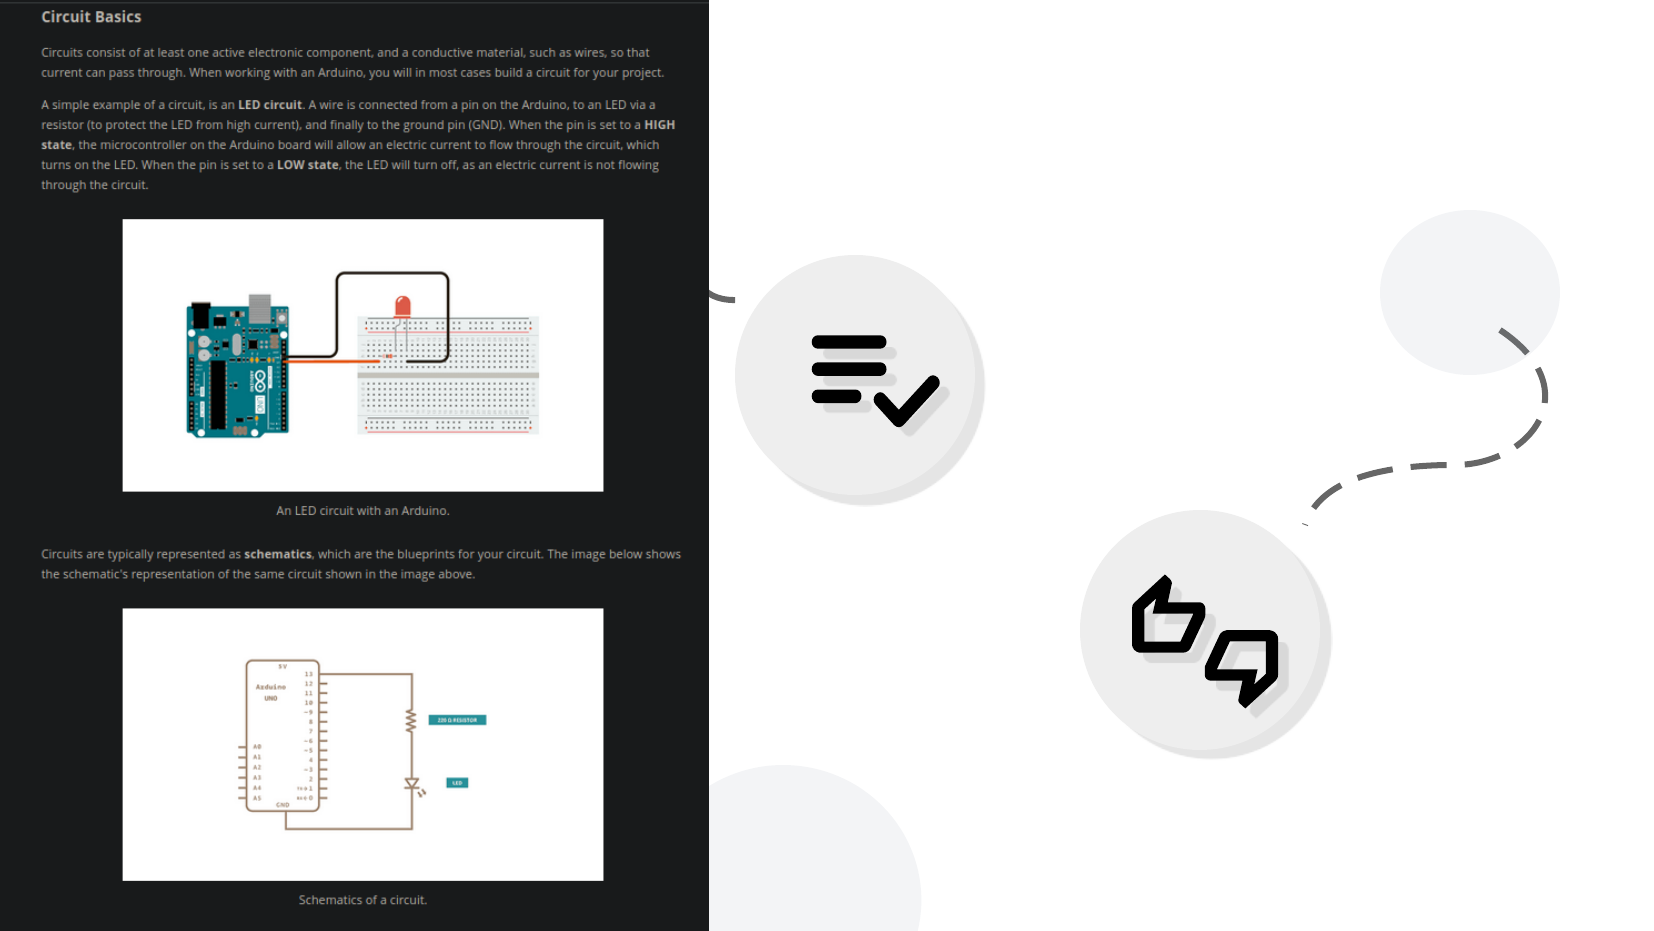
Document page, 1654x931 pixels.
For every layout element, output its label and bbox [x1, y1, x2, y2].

text_box [1204, 630, 1279, 709]
text_box [873, 375, 940, 428]
text_box [1132, 574, 1206, 653]
text_box [811, 335, 887, 349]
text_box [811, 362, 887, 376]
picture [0, 0, 709, 931]
text_box [811, 389, 862, 404]
